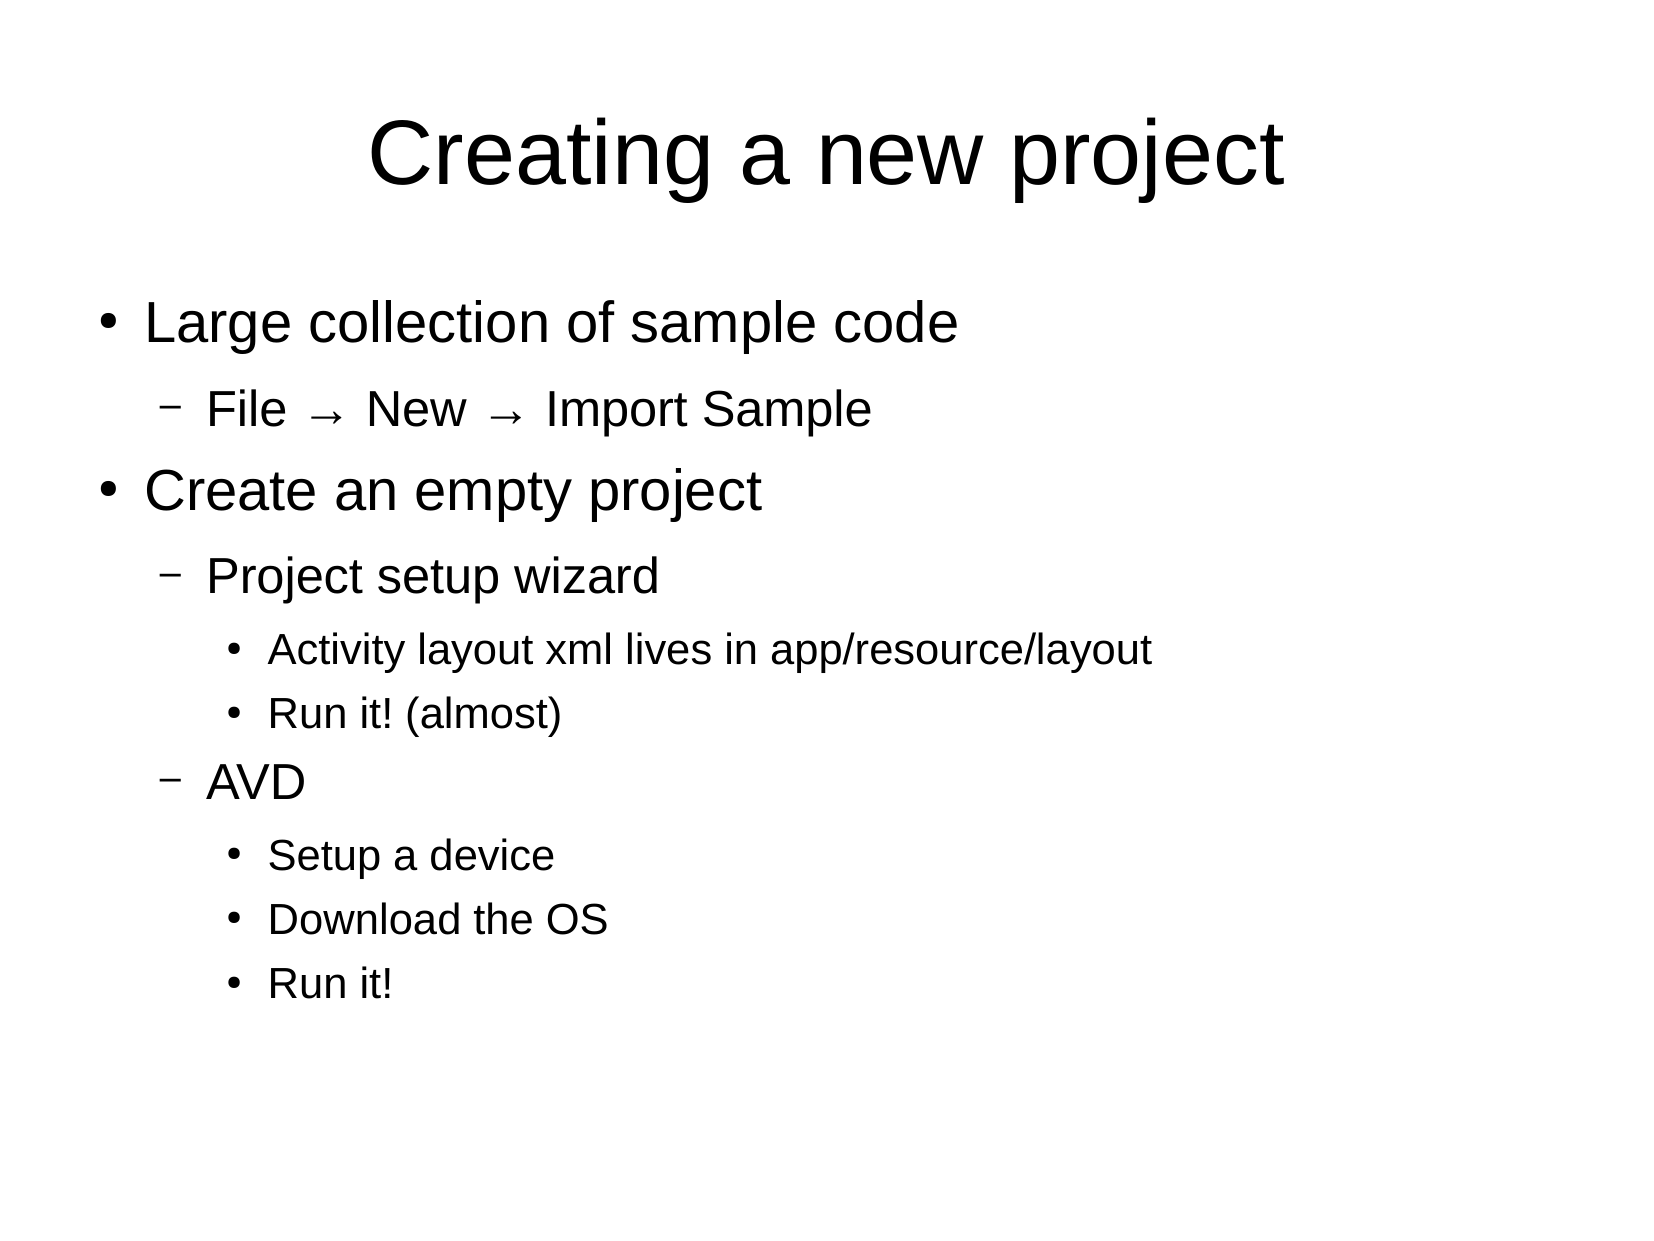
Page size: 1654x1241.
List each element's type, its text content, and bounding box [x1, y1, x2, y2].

title Creating a new project [82, 49, 1571, 257]
list Large collection of sample code File → New → Import Sample Create an empty project Project setup wizard Activity layout xml lives in app/resource/layout Run it! (almost) AVD Setup a device Download the OS Run it! [82, 290, 1571, 1010]
